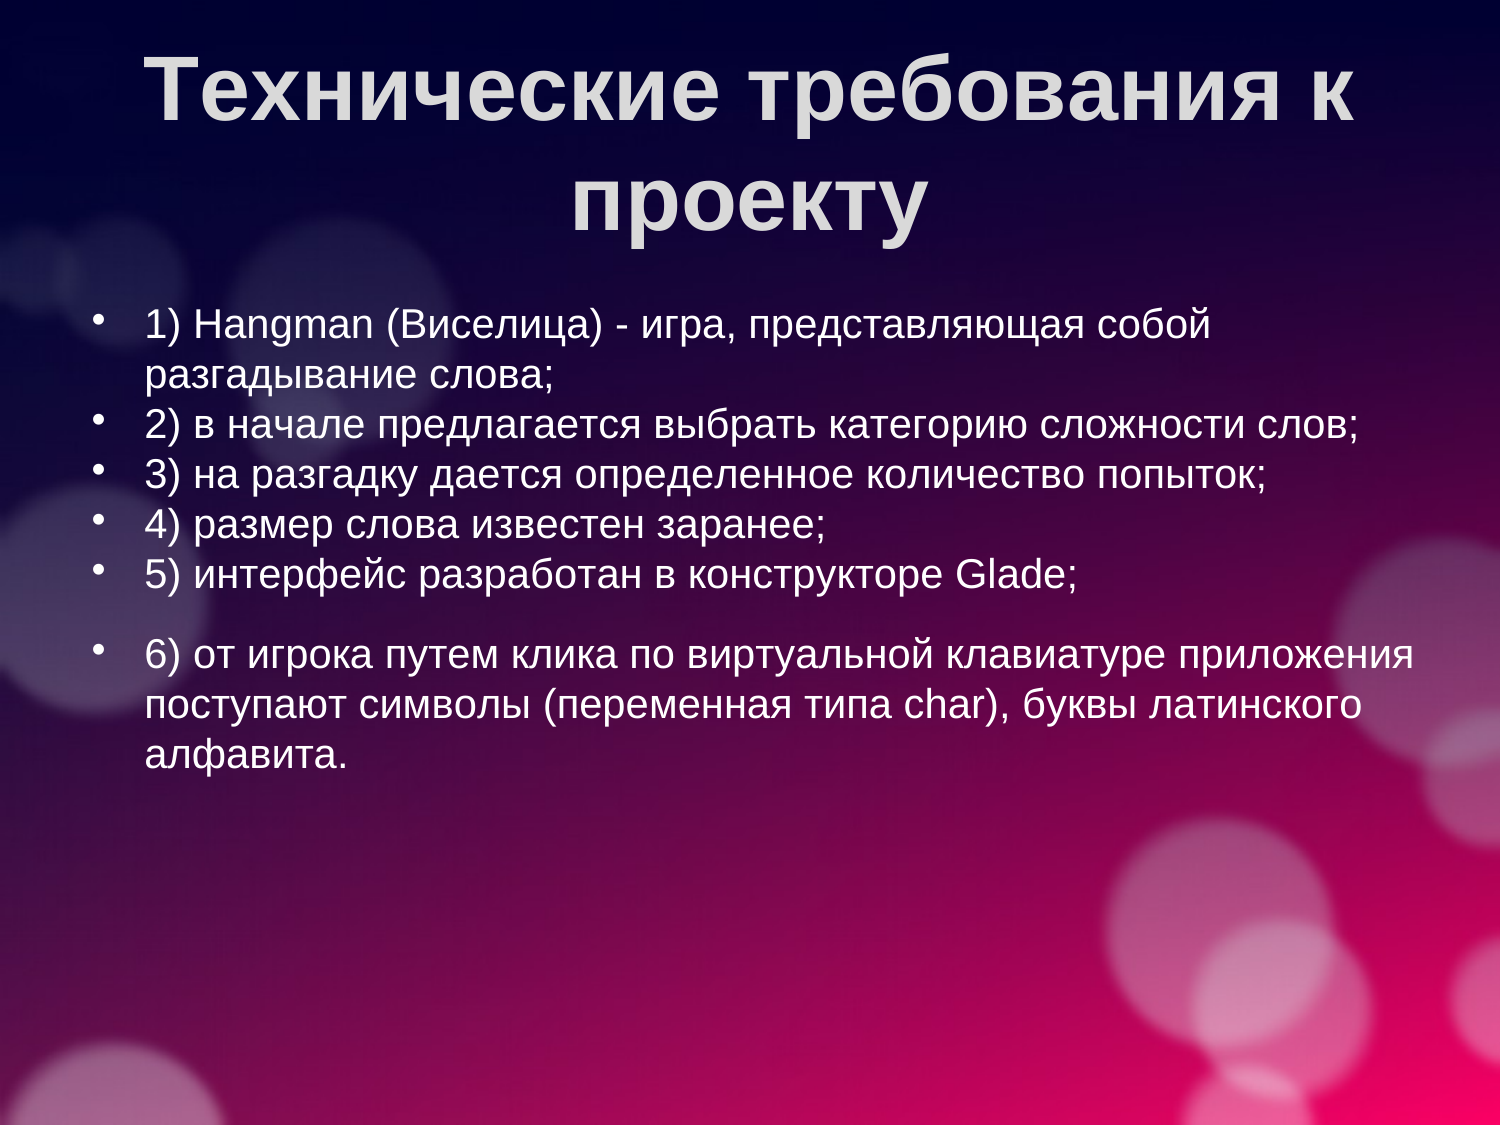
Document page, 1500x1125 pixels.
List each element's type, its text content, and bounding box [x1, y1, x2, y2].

picture [0, 0, 1500, 1125]
text_box 1) Hangman (Виселица) - игра, представляющая собой разгадывание слова; 2) в начале предлагается выбрать категорию сложности слов; 3) на разгадку дается определенное количество попыток; 4) размер слова известен заранее; 5) интерфейс разработан в конструкторе Glade; 6) от игрока путем клика по виртуальной клавиатуре приложения поступают символы (переменная типа char), буквы латинского алфавита. [74, 296, 1425, 1107]
text_box Технические требования к проекту [75, 0, 1426, 327]
